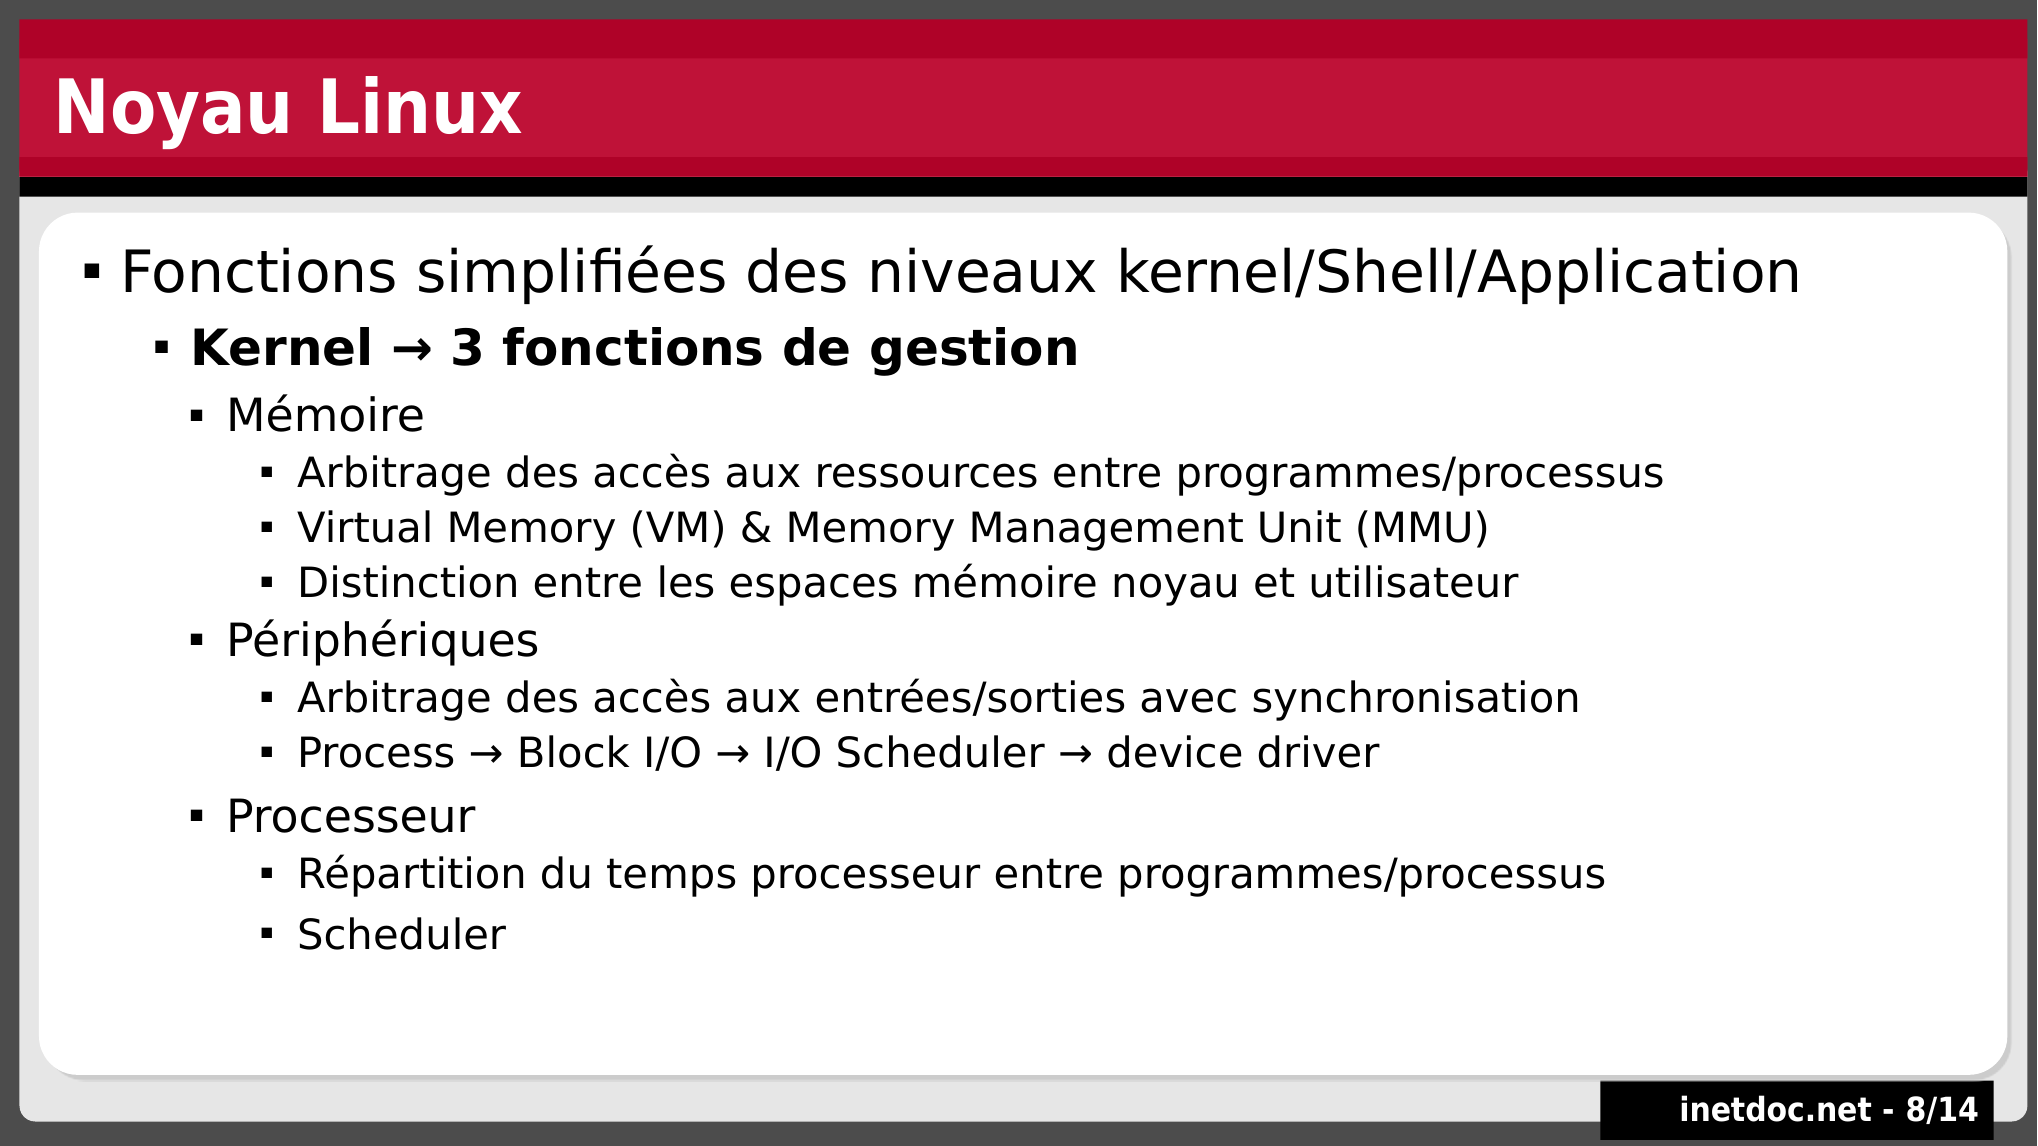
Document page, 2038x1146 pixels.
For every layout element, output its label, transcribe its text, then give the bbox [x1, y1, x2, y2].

text_box inetdoc.net - <numéro>/14 [1600, 1080, 1994, 1140]
text_box [19, 19, 2028, 59]
text_box [19, 157, 2028, 1122]
text_box Noyau Linux [19, 59, 2028, 157]
text_box Fonctions simplifiées des niveaux kernel/Shell/Application Kernel → 3 fonctions de gestion Mémoire Arbitrage des accès aux ressources entre programmes/processus Virtual Memory (VM) & Memory Management Unit (MMU) Distinction entre les espaces mémoire noyau et utilisateur Périphériques Arbitrage des accès aux entrées/sorties avec synchronisation Process → Block I/O → I/O Scheduler → device driver Processeur Répartition du temps processeur entre programmes/processus Scheduler [38, 212, 2008, 1075]
